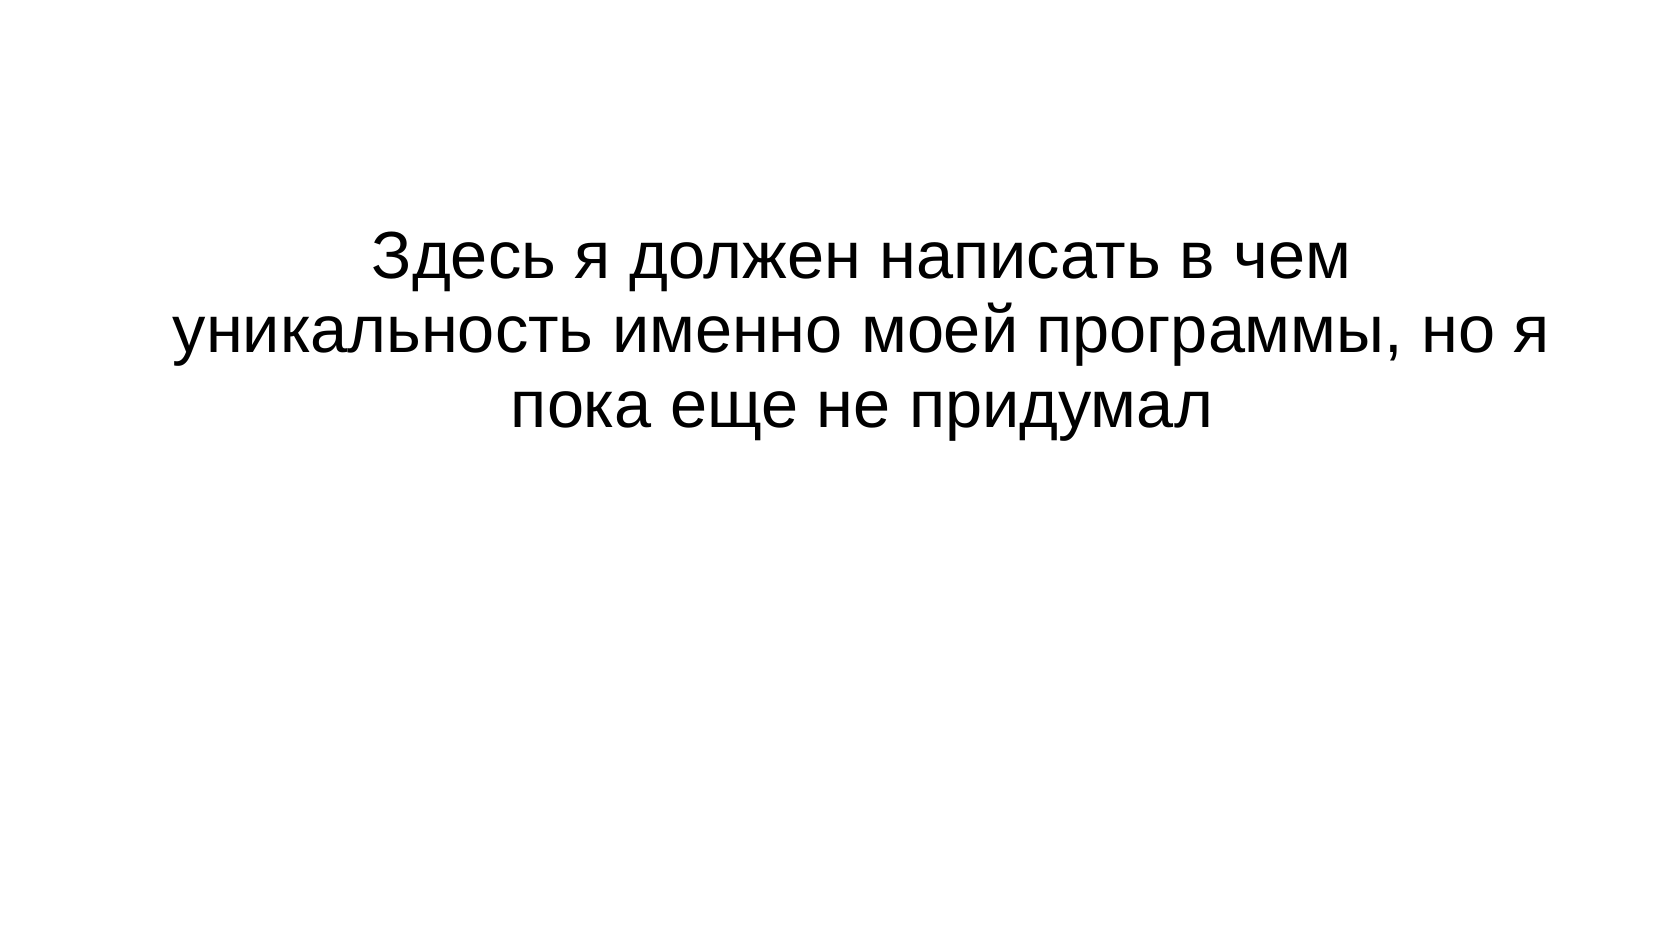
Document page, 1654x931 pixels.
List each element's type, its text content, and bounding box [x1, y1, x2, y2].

list Здесь я должен написать в чем уникальность именно моей программы, но я пока еще не придумал [82, 217, 1571, 758]
